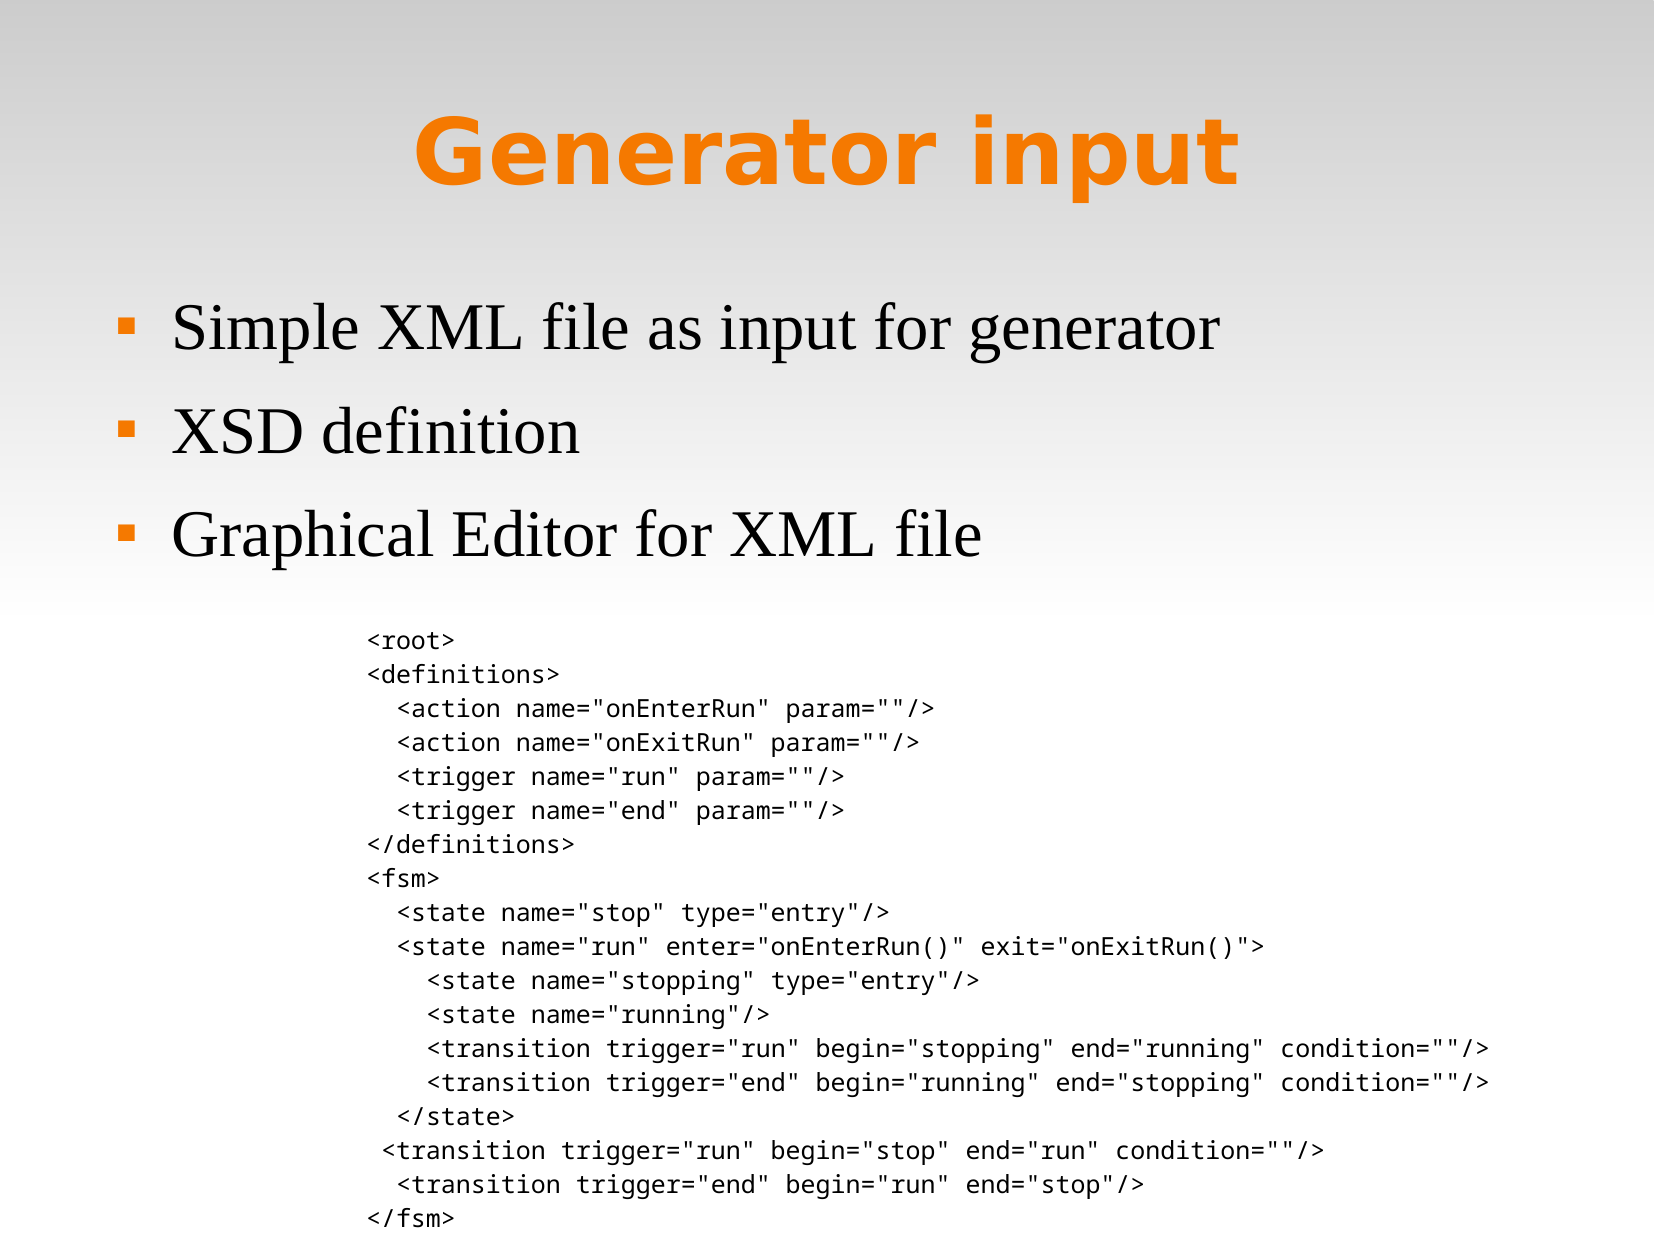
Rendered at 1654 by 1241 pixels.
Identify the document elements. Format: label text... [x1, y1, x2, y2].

list Simple XML file as input for generator XSD definition Graphical Editor for XML file [82, 290, 1571, 1094]
text_box <root> <definitions> <action name="onEnterRun" param=""/> <action name="onExitRun" param=""/> <trigger name="run" param=""/> <trigger name="end" param=""/> </definitions> <fsm> <state name="stop" type="entry"/> <state name="run" enter="onEnterRun()" exit="onExitRun()"> <state name="stopping" type="entry"/> <state name="running"/> <transition trigger="run" begin="stopping" end="running" condition=""/> <transition trigger="end" begin="running" end="stopping" condition=""/> </state> <transition trigger="run" begin="stop" end="run" condition=""/> <transition trigger="end" begin="run" end="stop"/> </fsm> </root> [351, 615, 1506, 1182]
title Generator input [82, 56, 1571, 250]
